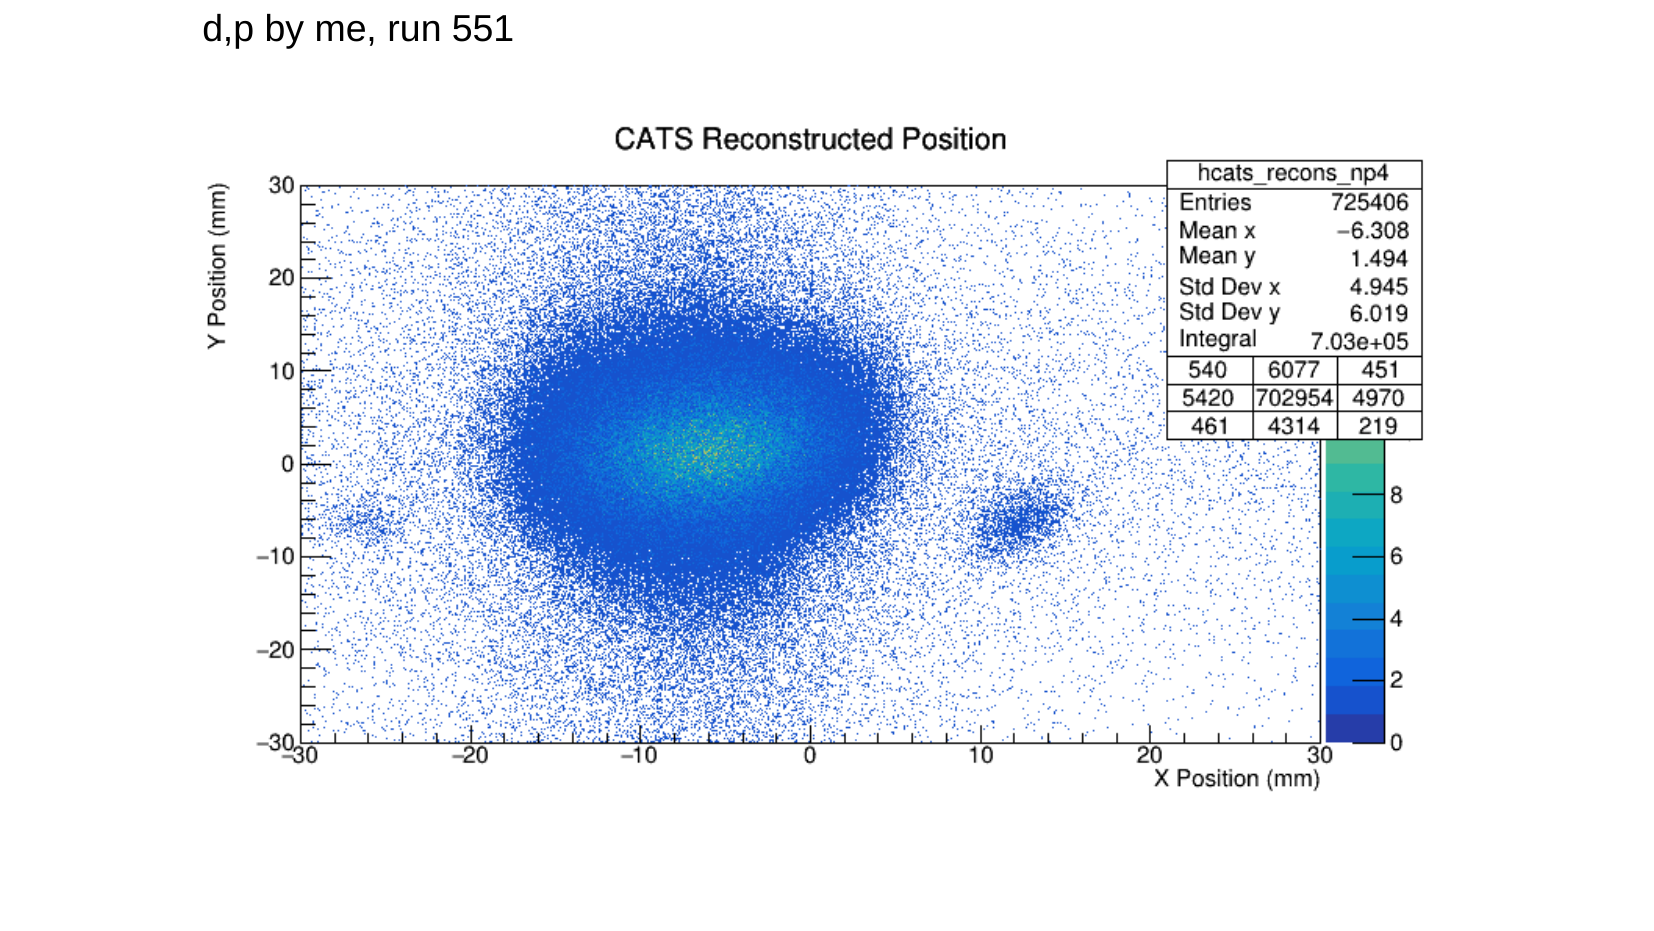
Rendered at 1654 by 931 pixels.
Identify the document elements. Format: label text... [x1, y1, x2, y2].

text_box d,p by me, run 551 [187, 0, 563, 99]
picture [183, 107, 1470, 821]
